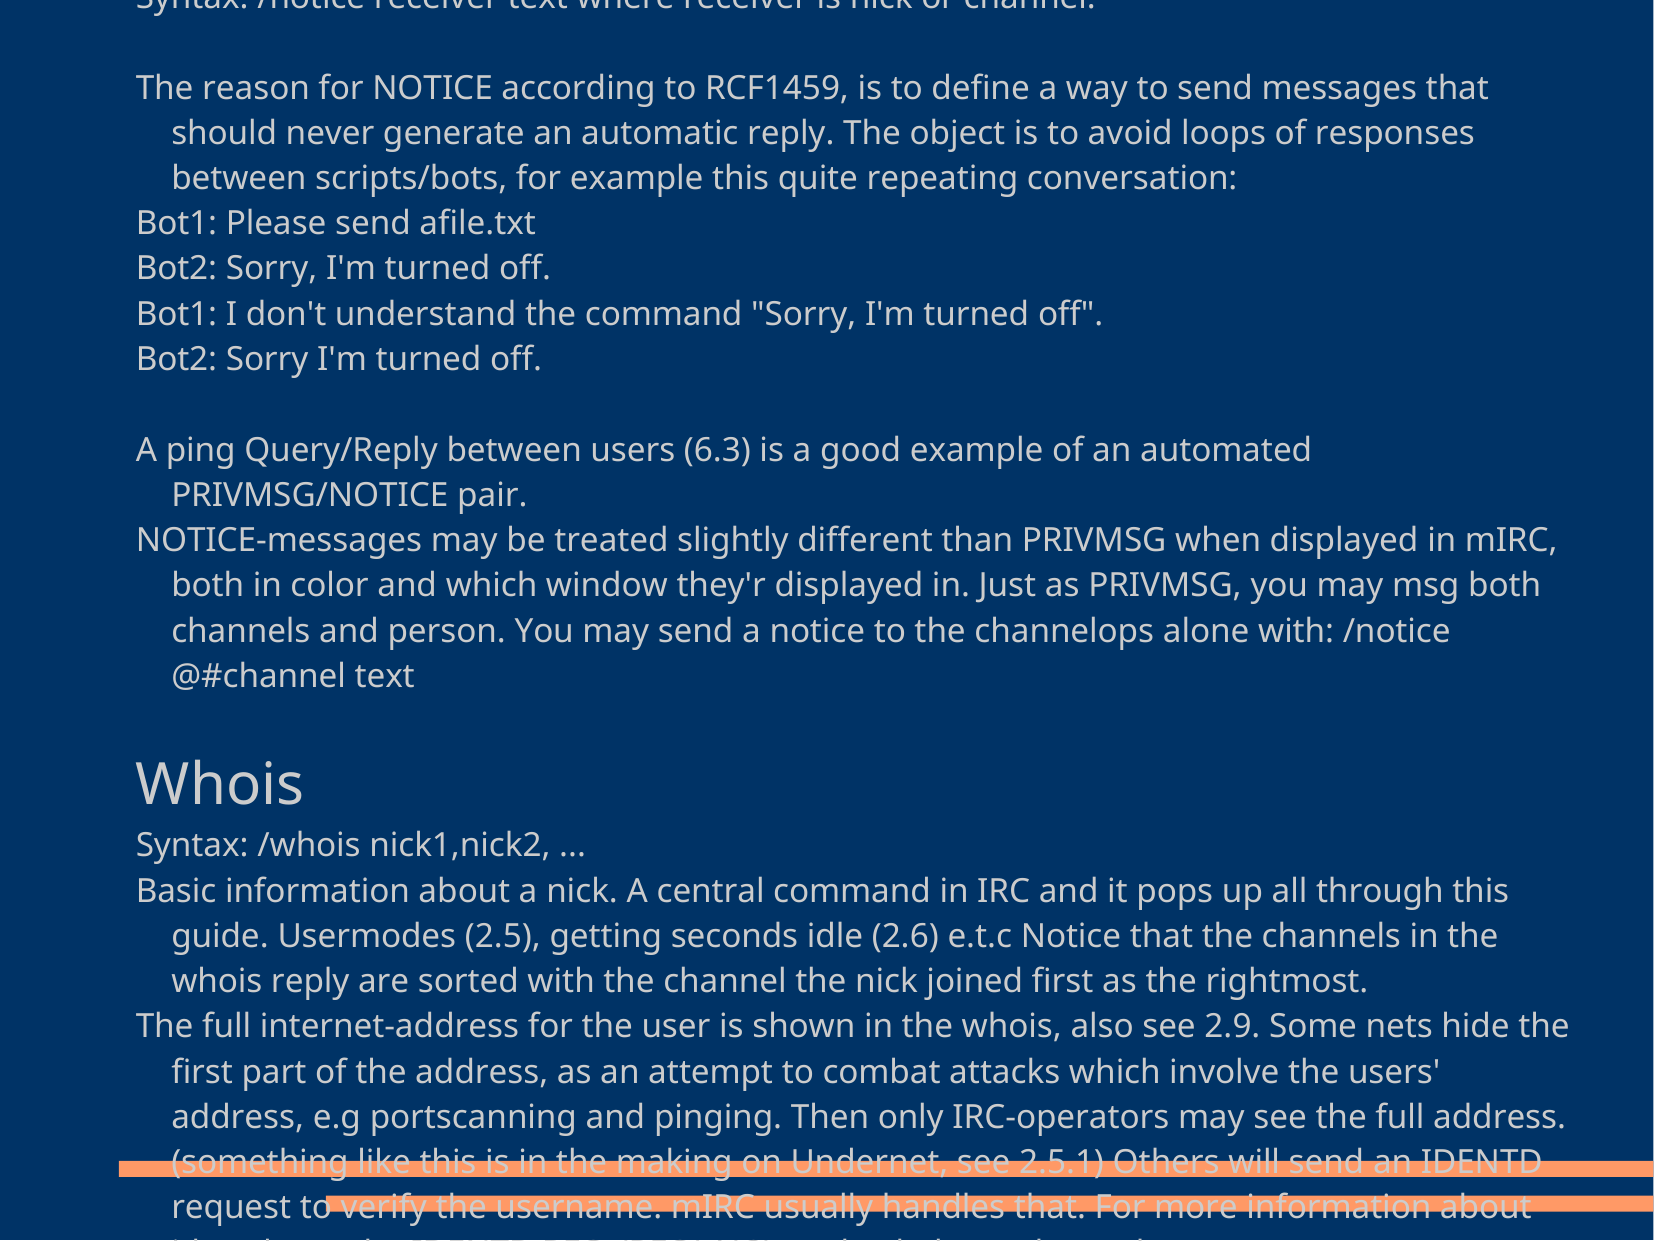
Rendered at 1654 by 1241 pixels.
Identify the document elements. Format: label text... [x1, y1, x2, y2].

subtitle Notice Syntax: /notice receiver text where receiver is nick or channel. The reason for NOTICE according to RCF1459, is to define a way to send messages that should never generate an automatic reply. The object is to avoid loops of responses between scripts/bots, for example this quite repeating conversation: Bot1: Please send afile.txt Bot2: Sorry, I'm turned off. Bot1: I don't understand the command "Sorry, I'm turned off". Bot2: Sorry I'm turned off. A ping Query/Reply between users (6.3) is a good example of an automated PRIVMSG/NOTICE pair. NOTICE-messages may be treated slightly different than PRIVMSG when displayed in mIRC, both in color and which window they'r displayed in. Just as PRIVMSG, you may msg both channels and person. You may send a notice to the channelops alone with: /notice @#channel text Whois Syntax: /whois nick1,nick2, ... Basic information about a nick. A central command in IRC and it pops up all through this guide. Usermodes (2.5), getting seconds idle (2.6) e.t.c Notice that the channels in the whois reply are sorted with the channel the nick joined first as the rightmost. The full internet-address for the user is shown in the whois, also see 2.9. Some nets hide the first part of the address, as an attempt to combat attacks which involve the users' address, e.g portscanning and pinging. Then only IRC-operators may see the full address. (something like this is in the making on Undernet, see 2.5.1) Others will send an IDENTD request to verify the username. mIRC usually handles that. For more information about identd, see the IDENTD RFC. (RFC1413) or check the undernet homepage. [135, 36, 1576, 1241]
